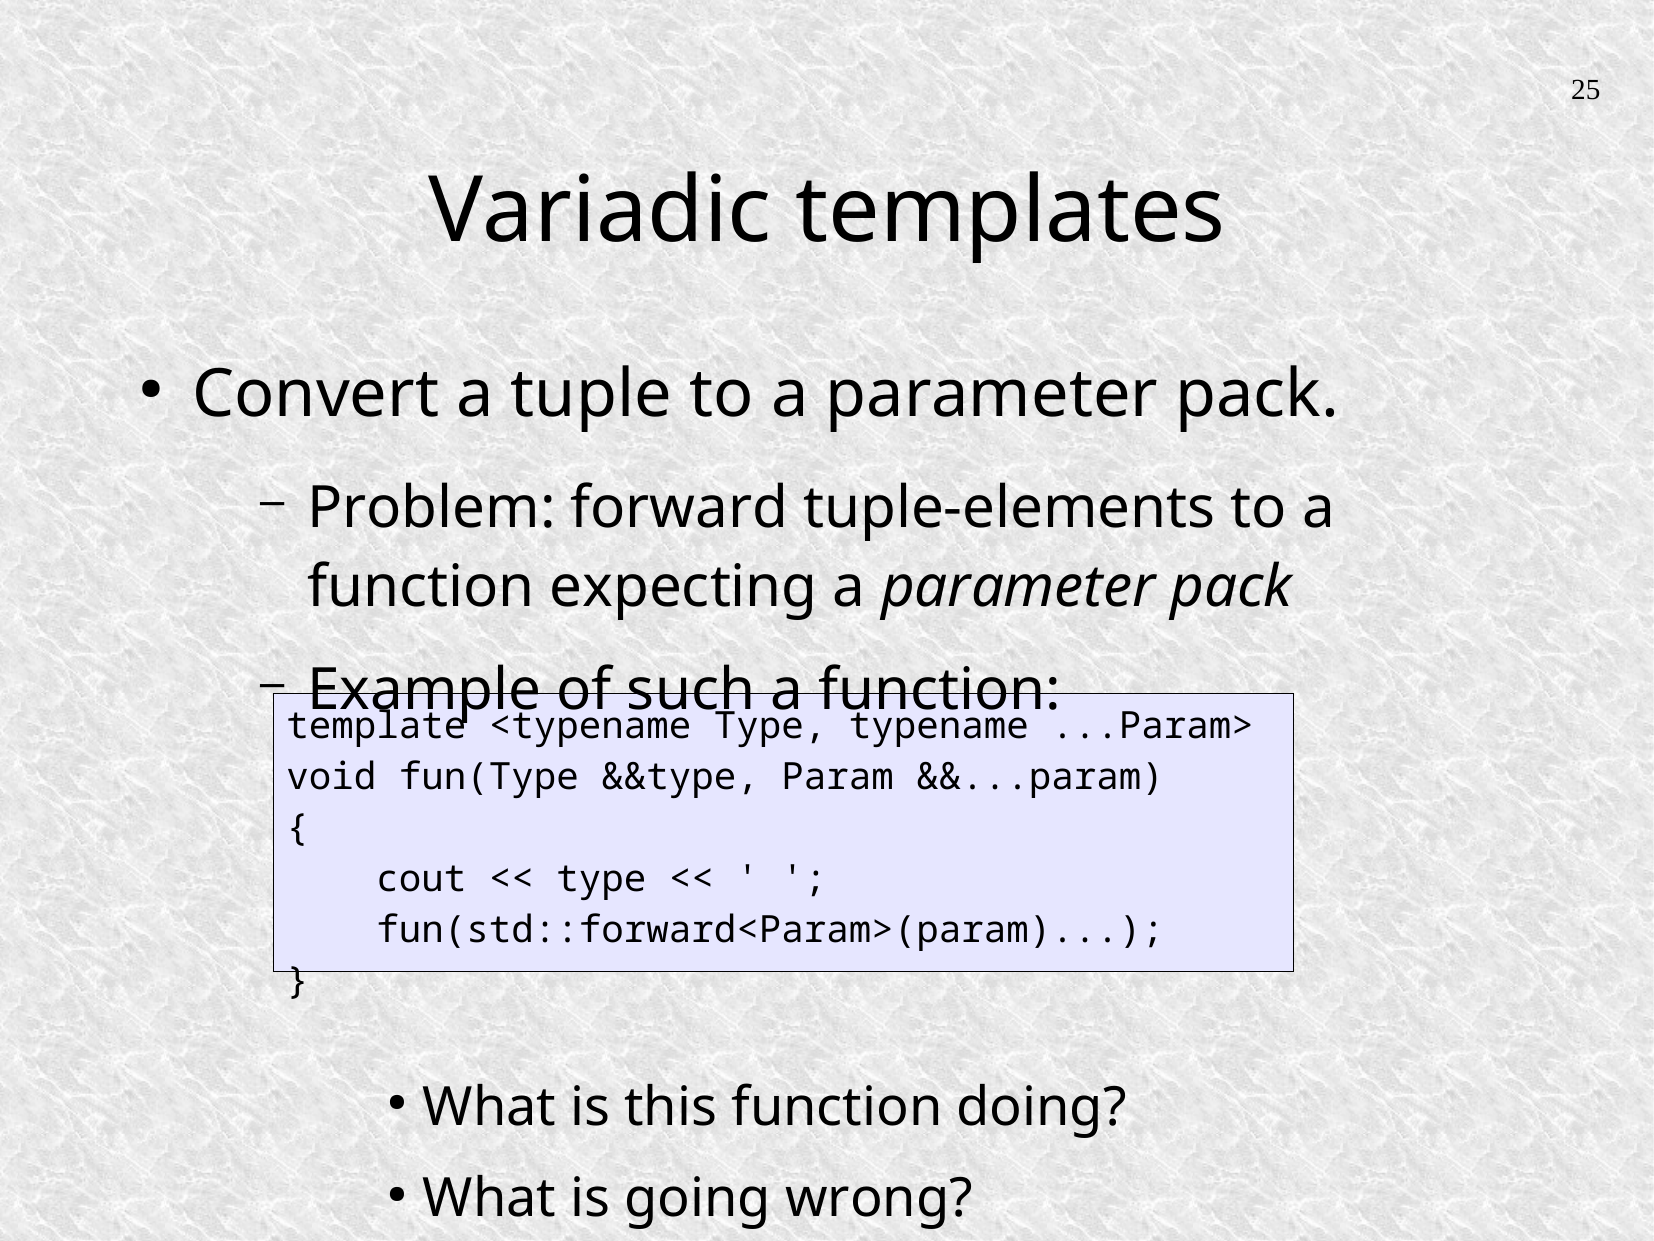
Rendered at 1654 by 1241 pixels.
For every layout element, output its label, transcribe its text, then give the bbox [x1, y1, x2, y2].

list Convert a tuple to a parameter pack. Problem: forward tuple-elements to a function expecting a parameter pack Example of such a function: What is this function doing? What is going wrong? [121, 344, 1534, 1142]
picture [0, 0, 1654, 1241]
text_box template <typename Type, typename ...Param> void fun(Type &&type, Param &&...param) { cout << type << ' '; fun(std::forward<Param>(param)...); } [286, 698, 1298, 960]
title Variadic templates [121, 102, 1534, 311]
